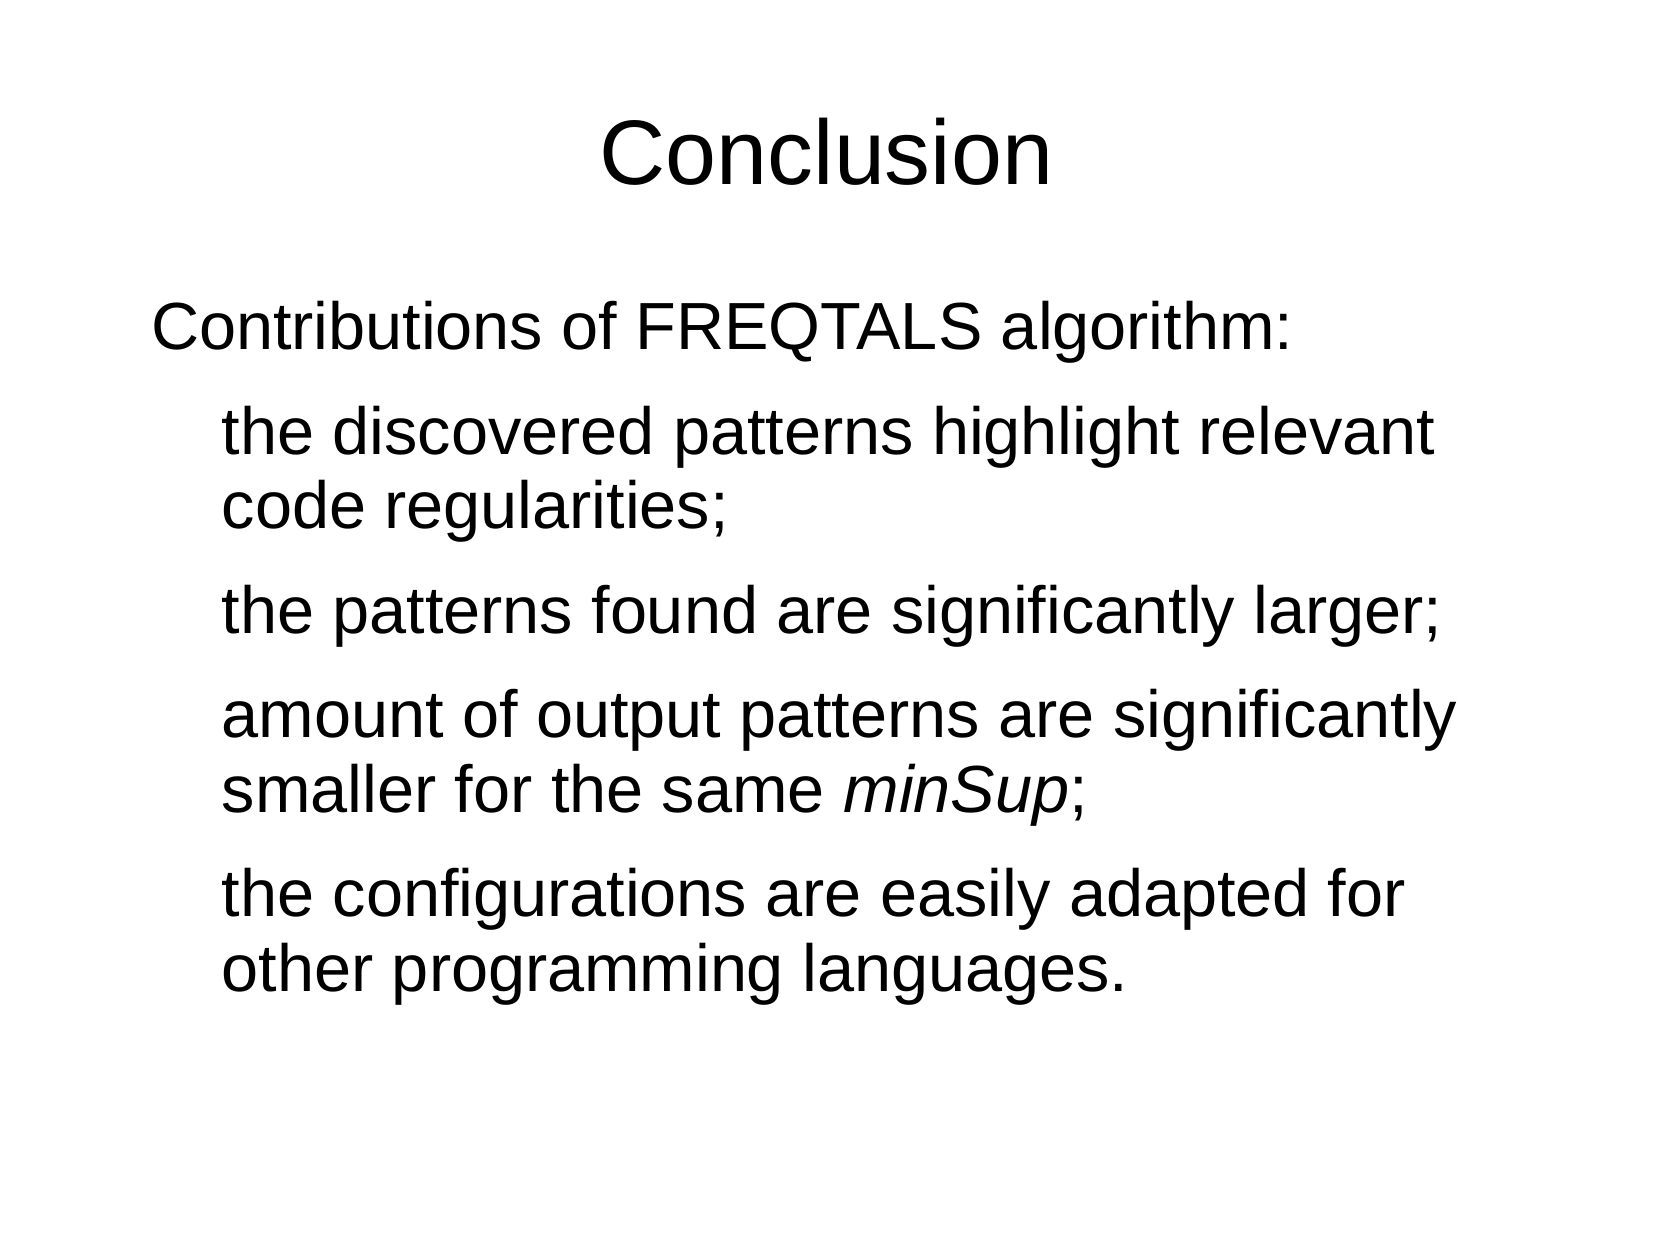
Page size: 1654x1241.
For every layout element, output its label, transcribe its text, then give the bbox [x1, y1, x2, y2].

list Contributions of FREQTALS algorithm: the discovered patterns highlight relevant code regularities; the patterns found are significantly larger; amount of output patterns are significantly smaller for the same minSup; the configurations are easily adapted for other programming languages. [80, 289, 1569, 1068]
title Conclusion [82, 49, 1571, 257]
